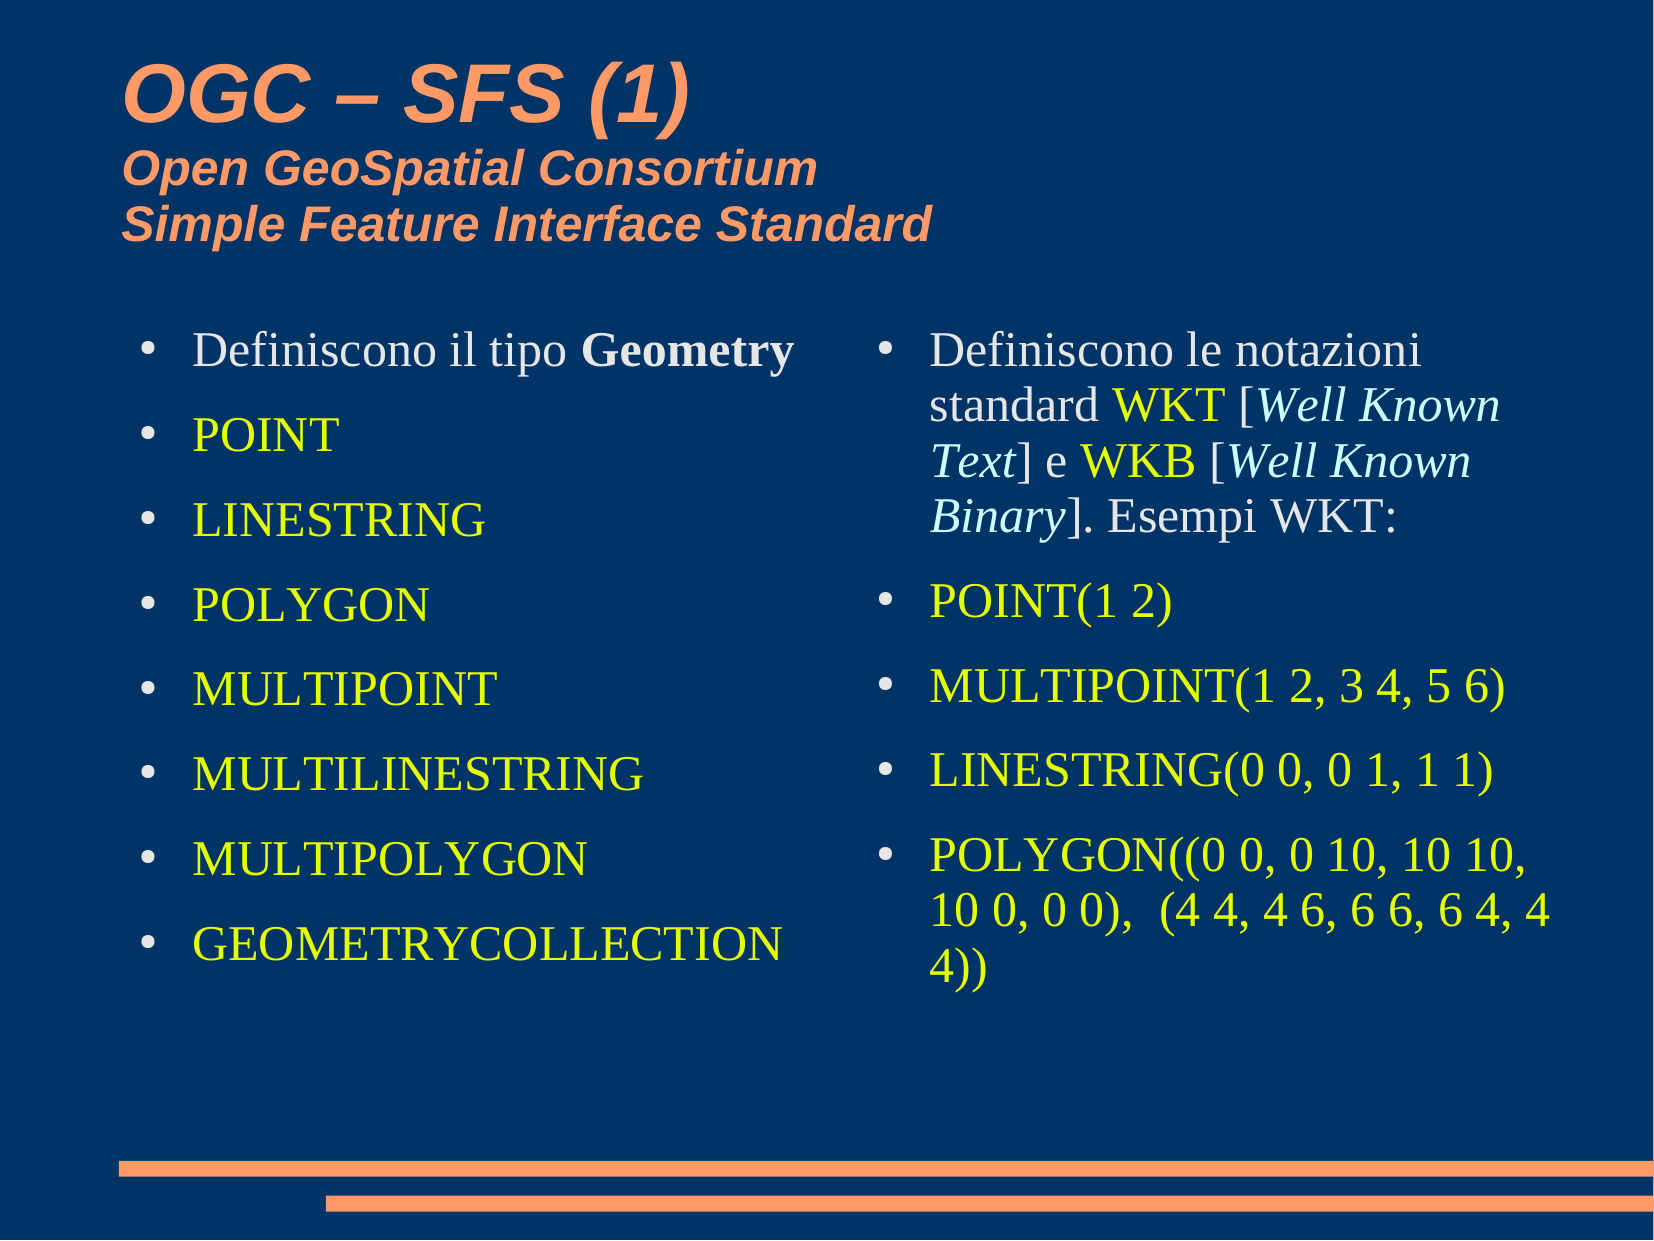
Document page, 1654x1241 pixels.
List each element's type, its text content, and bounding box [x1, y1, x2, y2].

title OGC – SFS (1) Open GeoSpatial Consortium Simple Feature Interface Standard [121, 46, 1534, 254]
list Definiscono le notazioni standard WKT [Well Known Text] e WKB [Well Known Binary]. Esempi WKT: POINT(1 2) MULTIPOINT(1 2, 3 4, 5 6) LINESTRING(0 0, 0 1, 1 1) POLYGON((0 0, 0 10, 10 10, 10 0, 0 0), (4 4, 4 6, 6 6, 6 4, 4 4)) [858, 322, 1562, 1118]
list Definiscono il tipo Geometry POINT LINESTRING POLYGON MULTIPOINT MULTILINESTRING MULTIPOLYGON GEOMETRYCOLLECTION [121, 322, 824, 1132]
